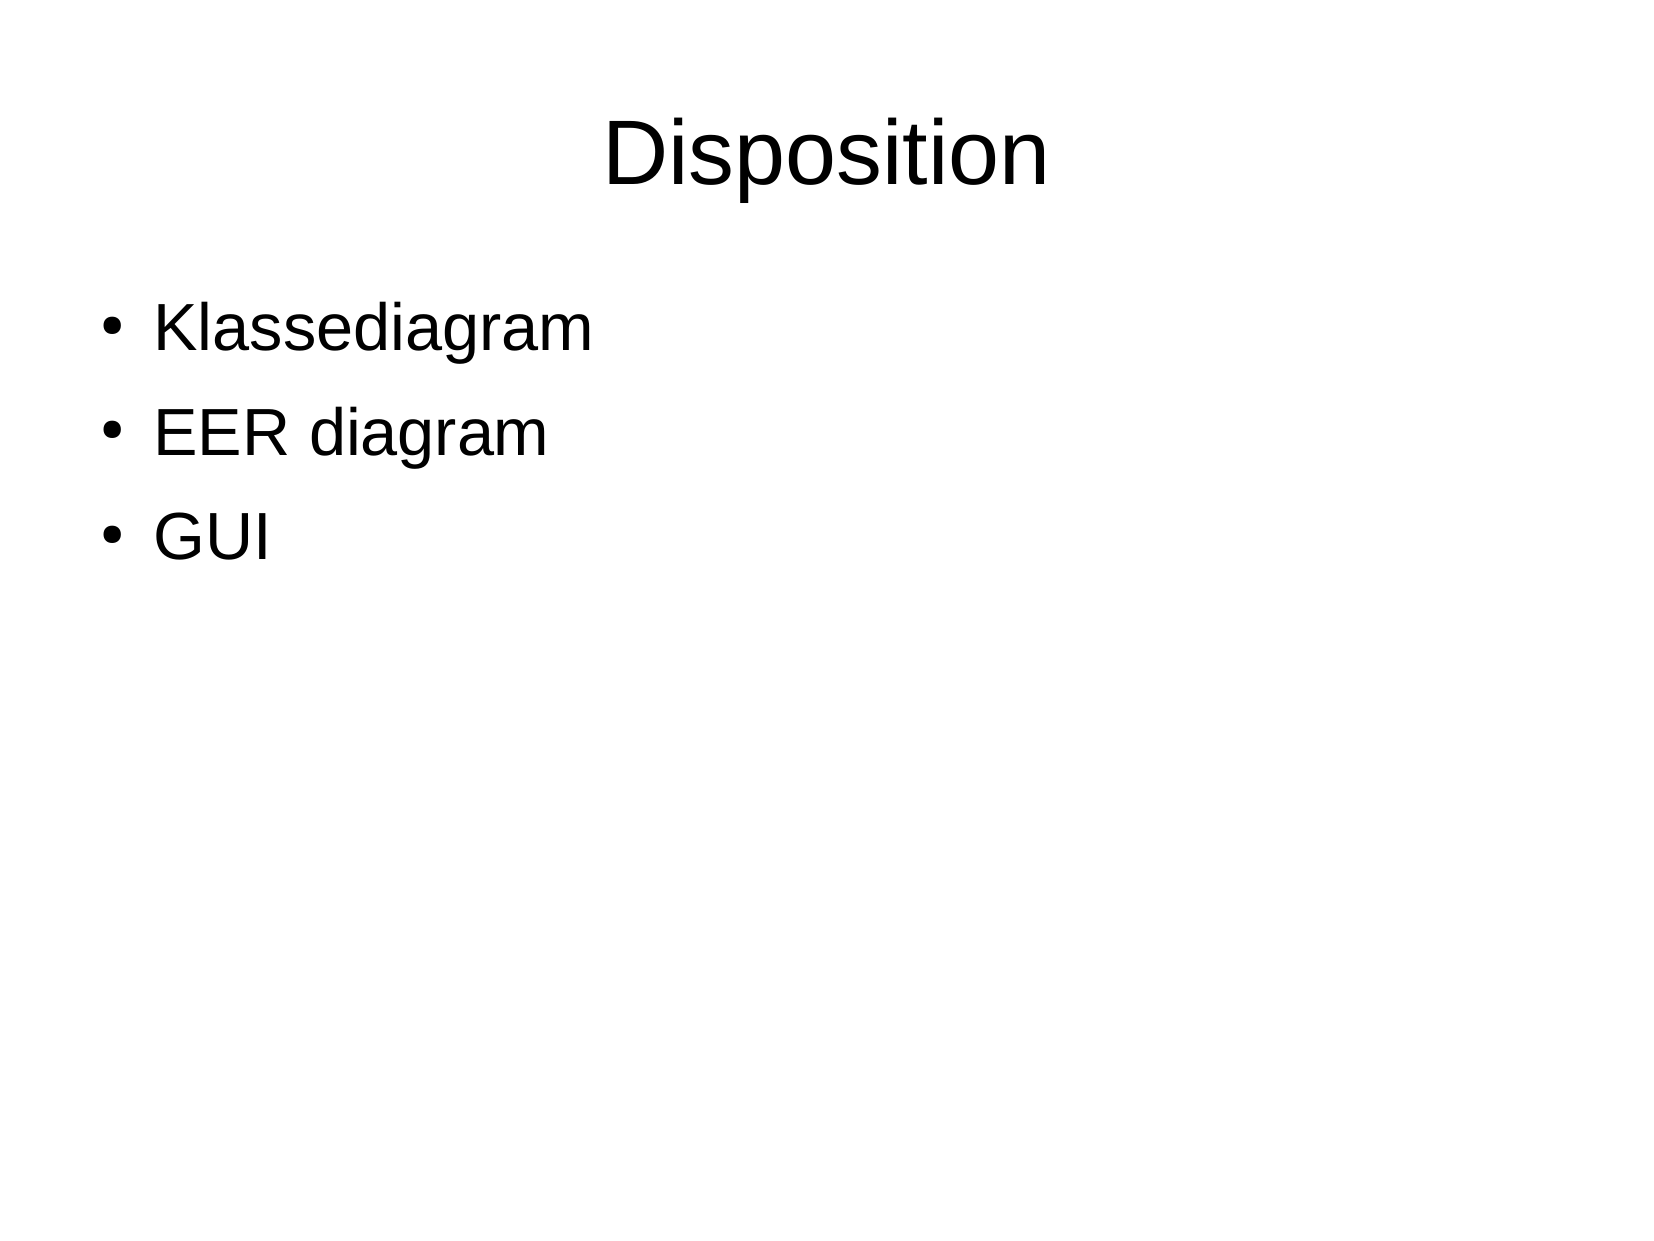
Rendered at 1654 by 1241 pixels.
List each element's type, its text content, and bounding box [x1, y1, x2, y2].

title Disposition [82, 49, 1571, 257]
list Klassediagram EER diagram GUI [82, 290, 1571, 1109]
